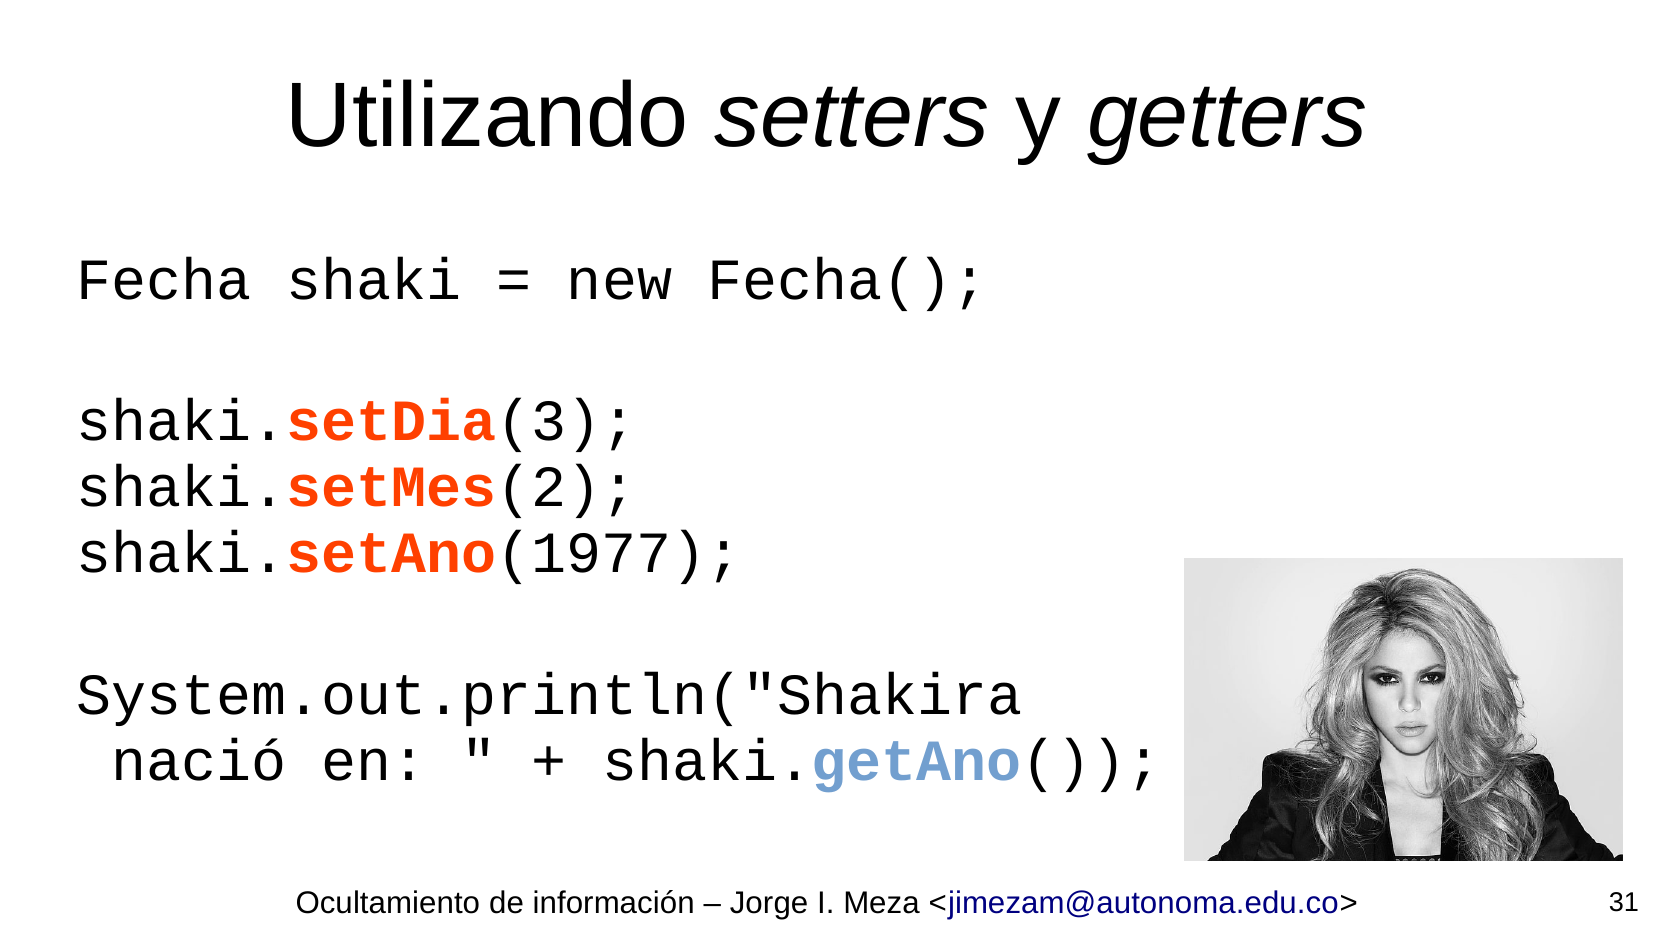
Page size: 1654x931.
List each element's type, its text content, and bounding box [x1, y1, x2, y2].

subtitle Fecha shaki = new Fecha(); shaki.setDia(3); shaki.setMes(2); shaki.setAno(1977); System.out.println("Shakira nació en: " + shaki.getAno()); [76, 193, 1565, 855]
title Utilizando setters y getters [82, 37, 1571, 193]
picture [1184, 558, 1623, 861]
